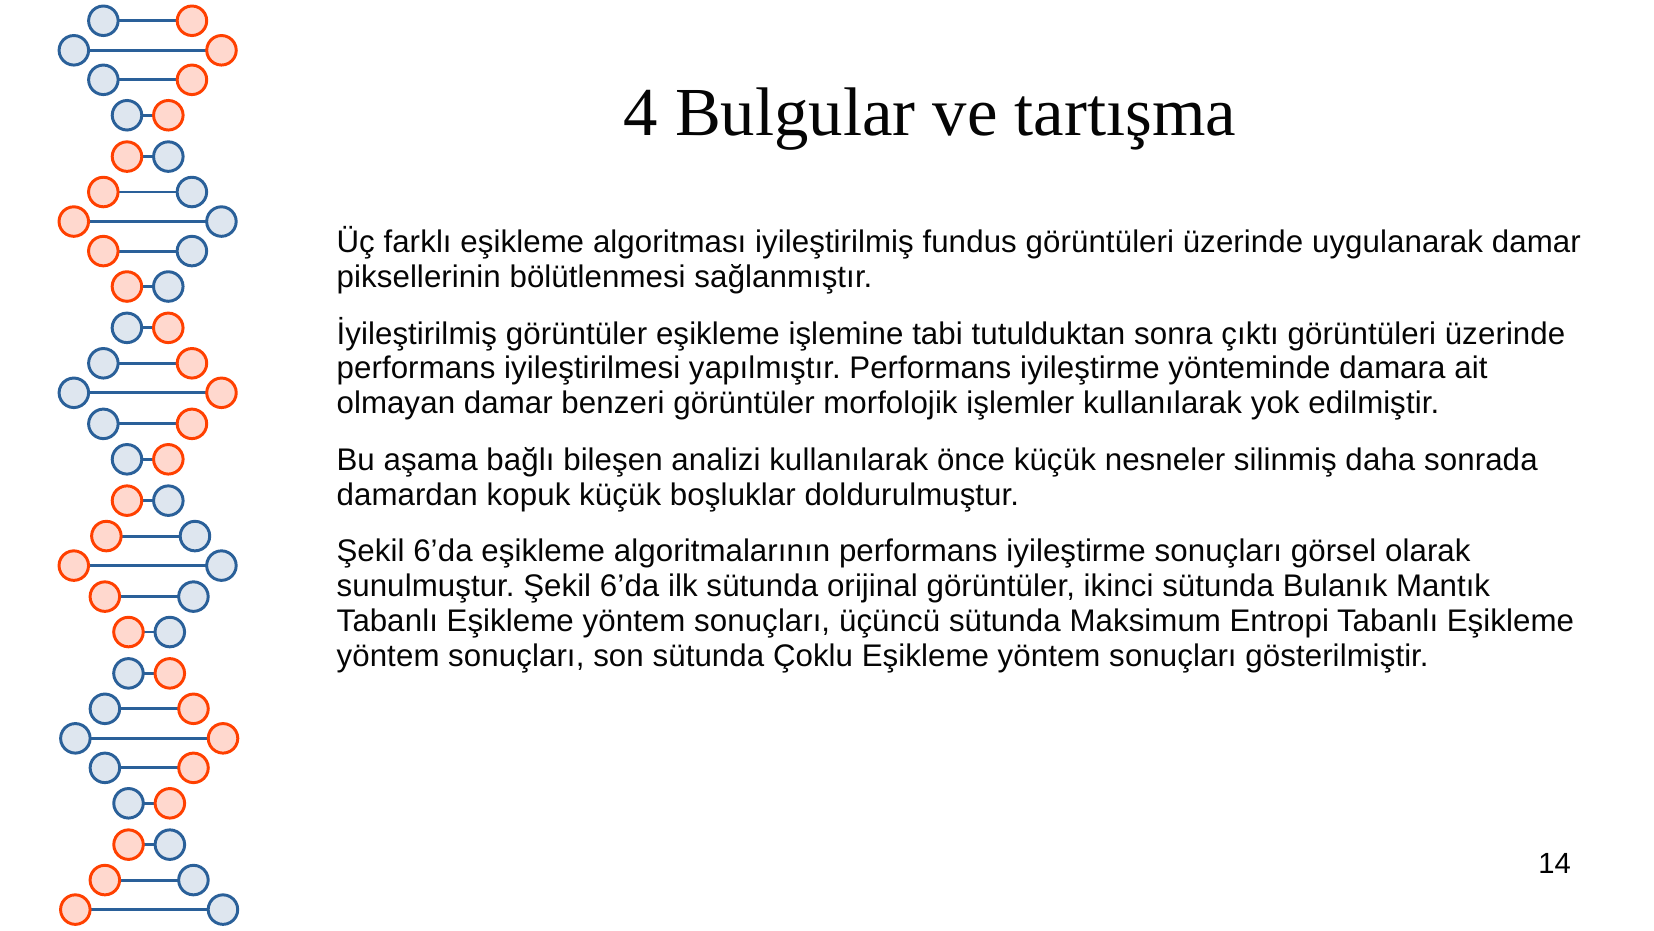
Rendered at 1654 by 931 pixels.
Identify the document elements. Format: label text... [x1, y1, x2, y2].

title 4 Bulgular ve tartışma [265, 35, 1595, 189]
list Üç farklı eşikleme algoritması iyileştirilmiş fundus görüntüleri üzerinde uygulanarak damar piksellerinin bölütlenmesi sağlanmıştır. İyileştirilmiş görüntüler eşikleme işlemine tabi tutulduktan sonra çıktı görüntüleri üzerinde performans iyileştirilmesi yapılmıştır. Performans iyileştirme yönteminde damara ait olmayan damar benzeri görüntüler morfolojik işlemler kullanılarak yok edilmiştir. Bu aşama bağlı bileşen analizi kullanılarak önce küçük nesneler silinmiş daha sonrada damardan kopuk küçük boşluklar doldurulmuştur. Şekil 6’da eşikleme algoritmalarının performans iyileştirme sonuçları görsel olarak sunulmuştur. Şekil 6’da ilk sütunda orijinal görüntüler, ikinci sütunda Bulanık Mantık Tabanlı Eşikleme yöntem sonuçları, üçüncü sütunda Maksimum Entropi Tabanlı Eşikleme yöntem sonuçları, son sütunda Çoklu Eşikleme yöntem sonuçları gösterilmiştir. [265, 224, 1595, 764]
